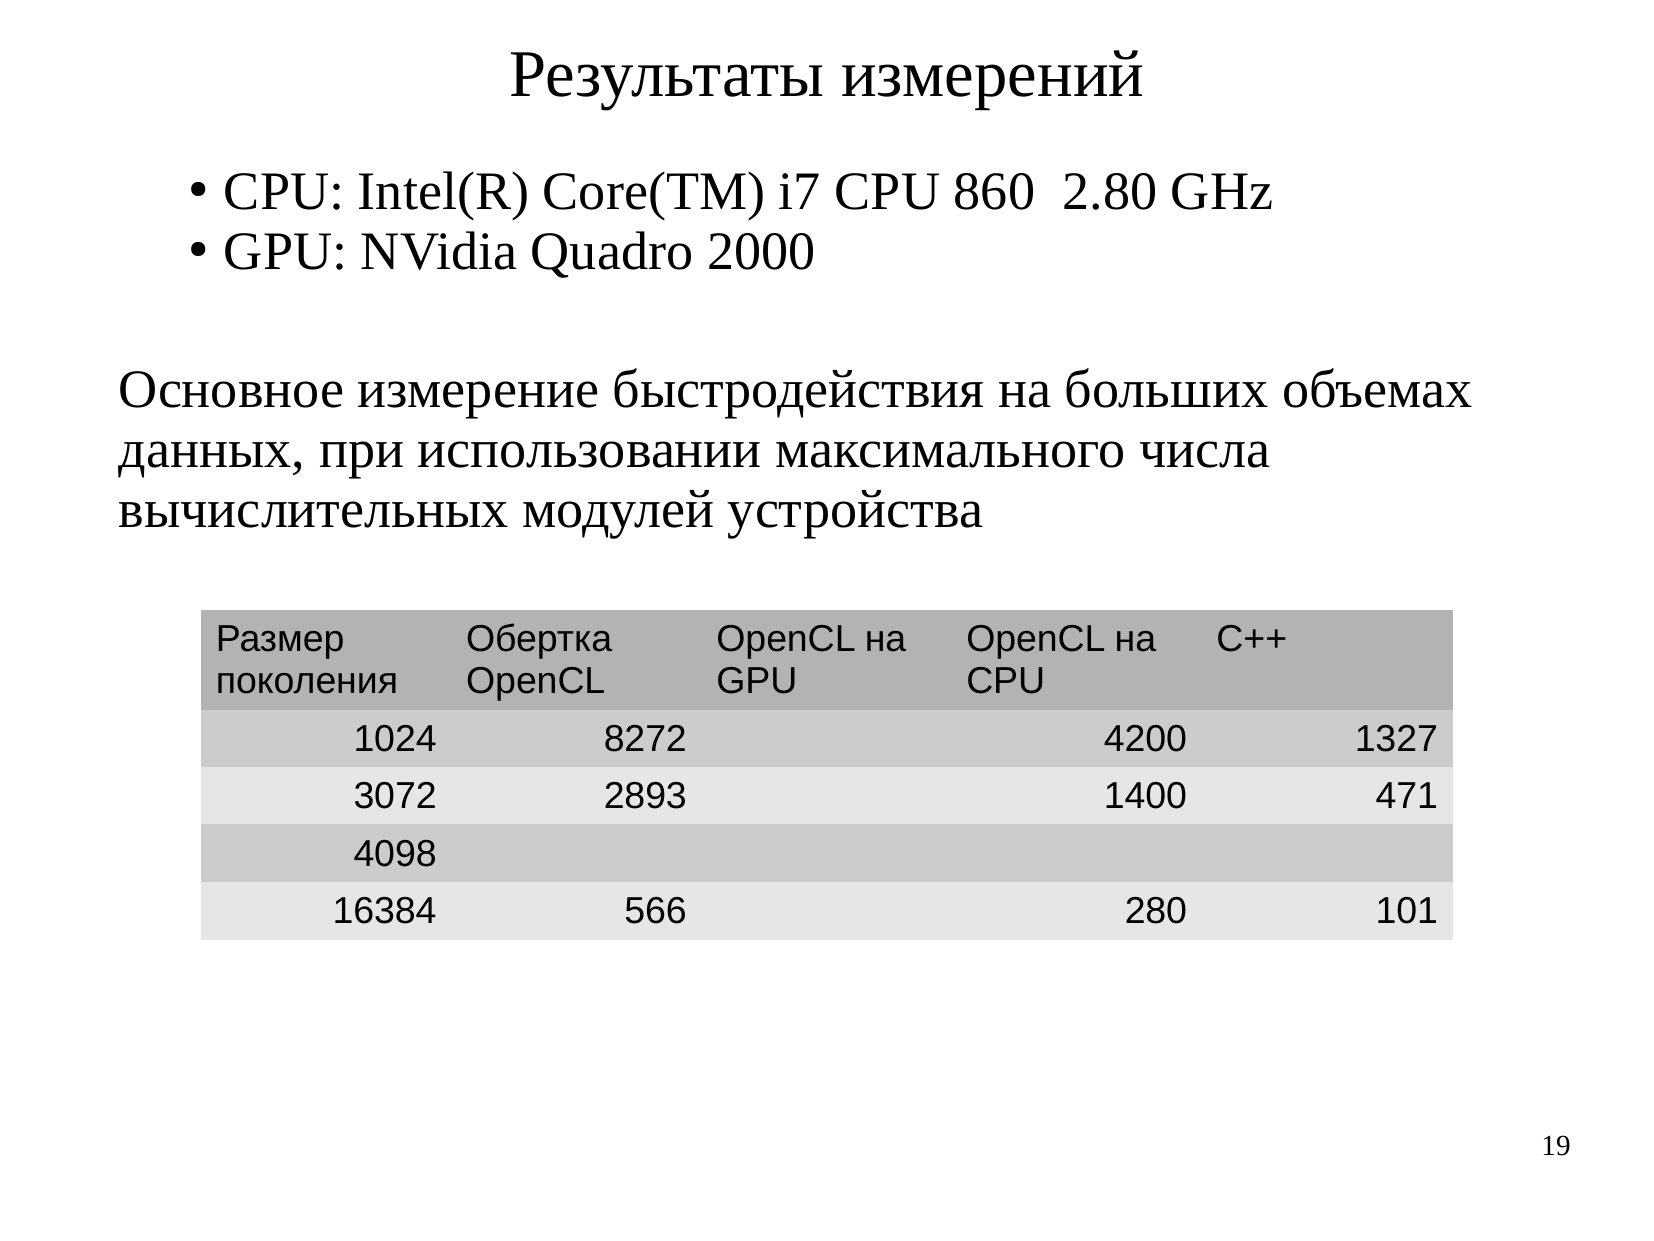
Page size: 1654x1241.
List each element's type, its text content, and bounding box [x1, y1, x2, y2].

table_cell 16384 [201, 882, 451, 940]
text_box CPU: Intel(R) Core(TM) i7 CPU 860 2.80 GHz GPU: NVidia Quadro 2000 [173, 153, 1290, 351]
table_header Обертка OpenCL [451, 610, 701, 710]
table_cell [701, 824, 952, 882]
table_cell [701, 882, 952, 940]
table_cell [1202, 824, 1453, 882]
table_cell 101 [1202, 882, 1453, 940]
table_cell 2893 [451, 767, 701, 824]
table_cell 1327 [1202, 710, 1453, 767]
table_header OpenCL на СPU [952, 610, 1202, 710]
table_header Размер поколения [201, 610, 451, 710]
table_cell 280 [952, 882, 1202, 940]
table_cell 3072 [201, 767, 451, 824]
table_cell [701, 710, 952, 767]
table_cell 4098 [201, 824, 451, 882]
table_cell [952, 824, 1202, 882]
table_cell 1024 [201, 710, 451, 767]
table_cell 471 [1202, 767, 1453, 824]
table_cell [451, 824, 701, 882]
table_cell [701, 767, 952, 824]
table_cell 566 [451, 882, 701, 940]
table_cell 4200 [952, 710, 1202, 767]
table_cell 1400 [952, 767, 1202, 824]
text_box Основное измерение быстродействия на больших объемах данных, при использовании максимального числа вычислительных модулей устройства [104, 351, 1503, 550]
text_box Результаты измерений [494, 29, 1160, 119]
table_cell 8272 [451, 710, 701, 767]
table_header C++ [1202, 610, 1453, 710]
table_header OpenCL на GPU [701, 610, 952, 710]
